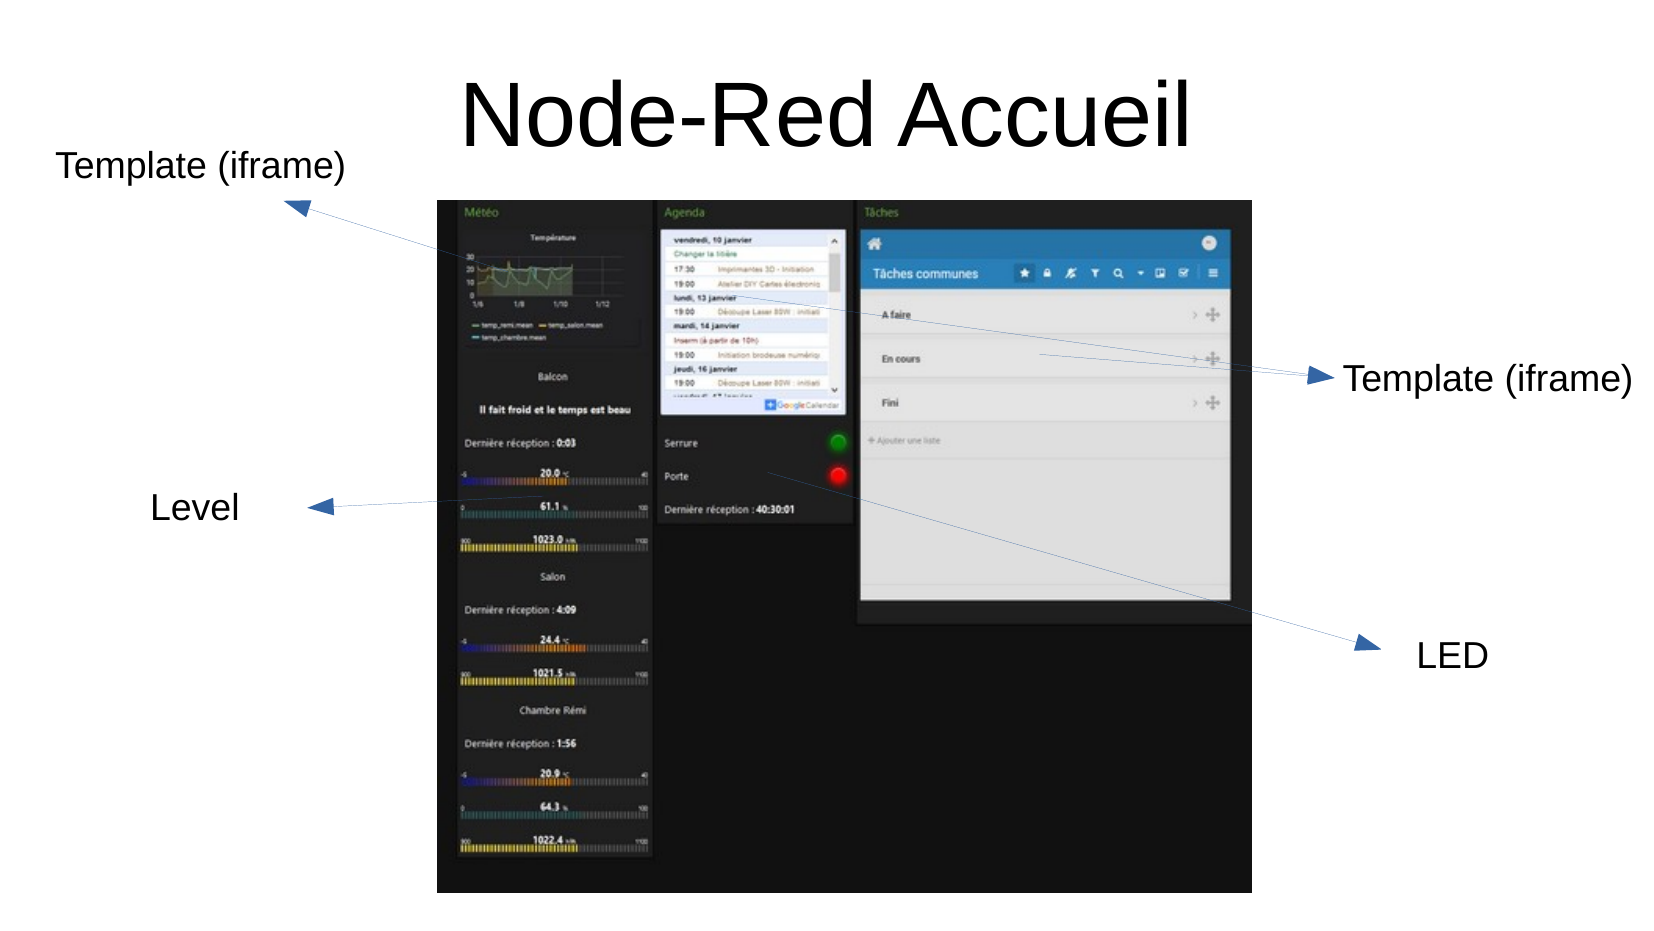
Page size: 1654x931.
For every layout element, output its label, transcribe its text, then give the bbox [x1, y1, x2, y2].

text_box Level [94, 484, 296, 532]
text_box LED [1381, 625, 1524, 686]
title Node-Red Accueil [82, 37, 1571, 193]
picture [437, 200, 1252, 893]
text_box Template (iframe) [82, 141, 319, 189]
text_box Template (iframe) [1370, 354, 1607, 402]
